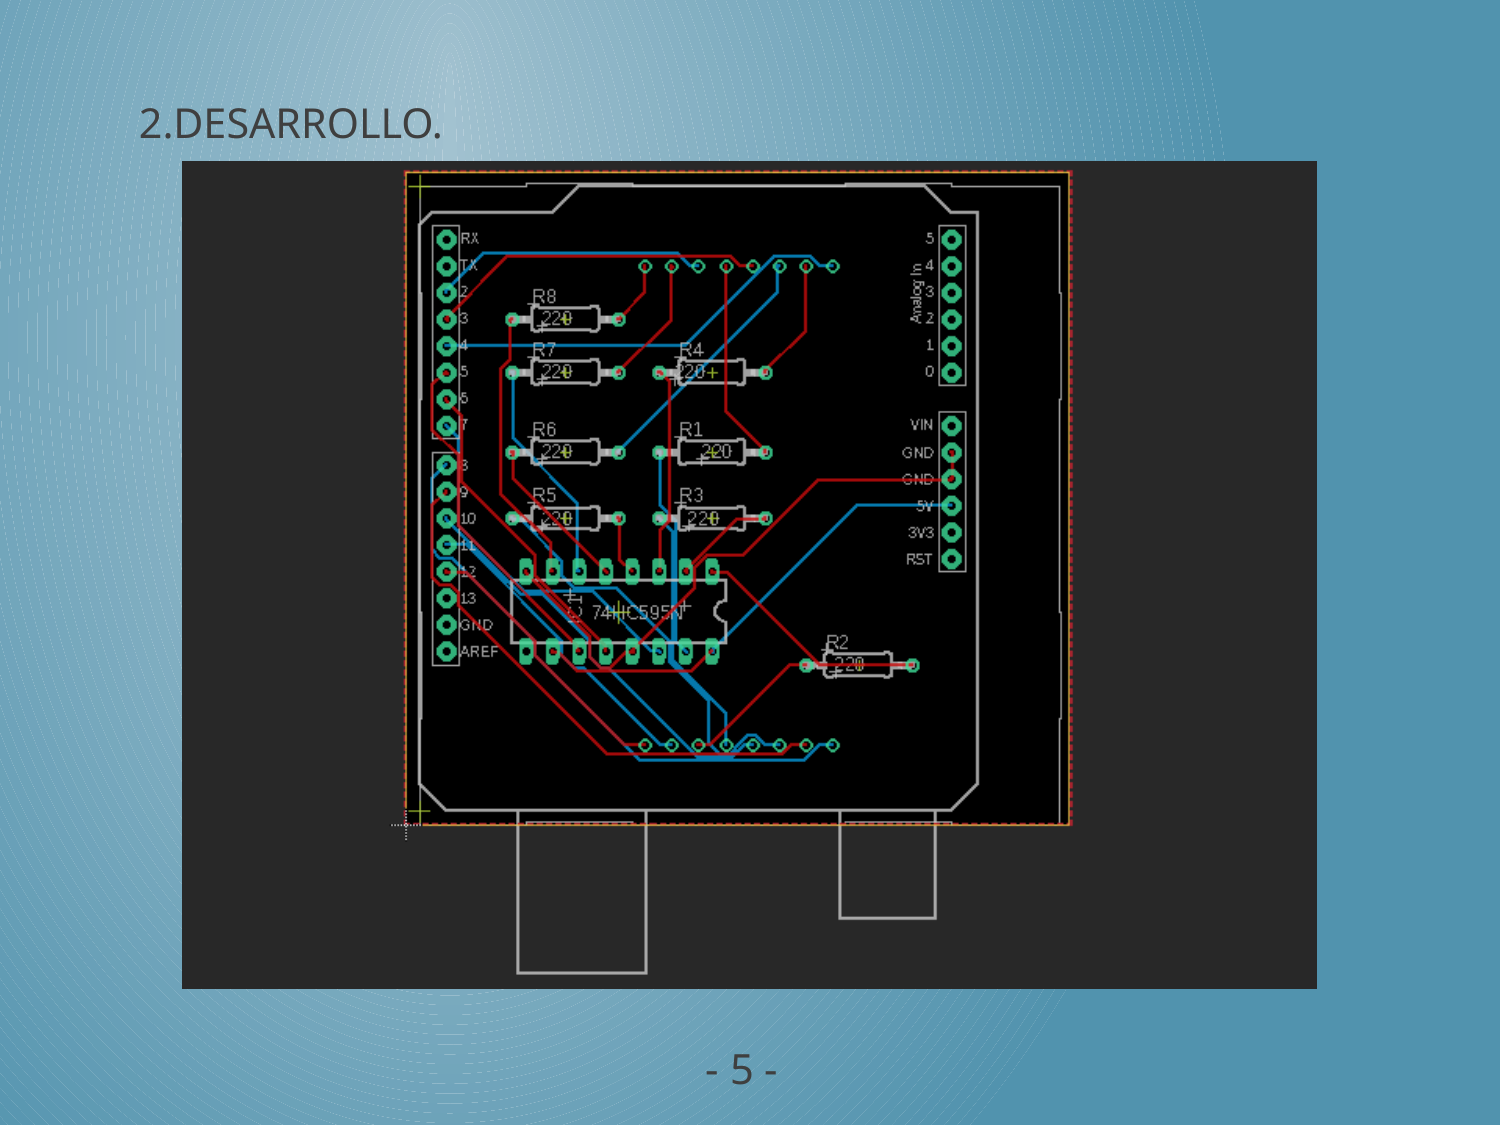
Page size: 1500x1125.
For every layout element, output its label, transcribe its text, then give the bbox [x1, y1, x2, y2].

picture [182, 161, 1317, 989]
text_box - 5 - [690, 1034, 833, 1106]
title 2.DESARROLLO. [123, 90, 1112, 185]
